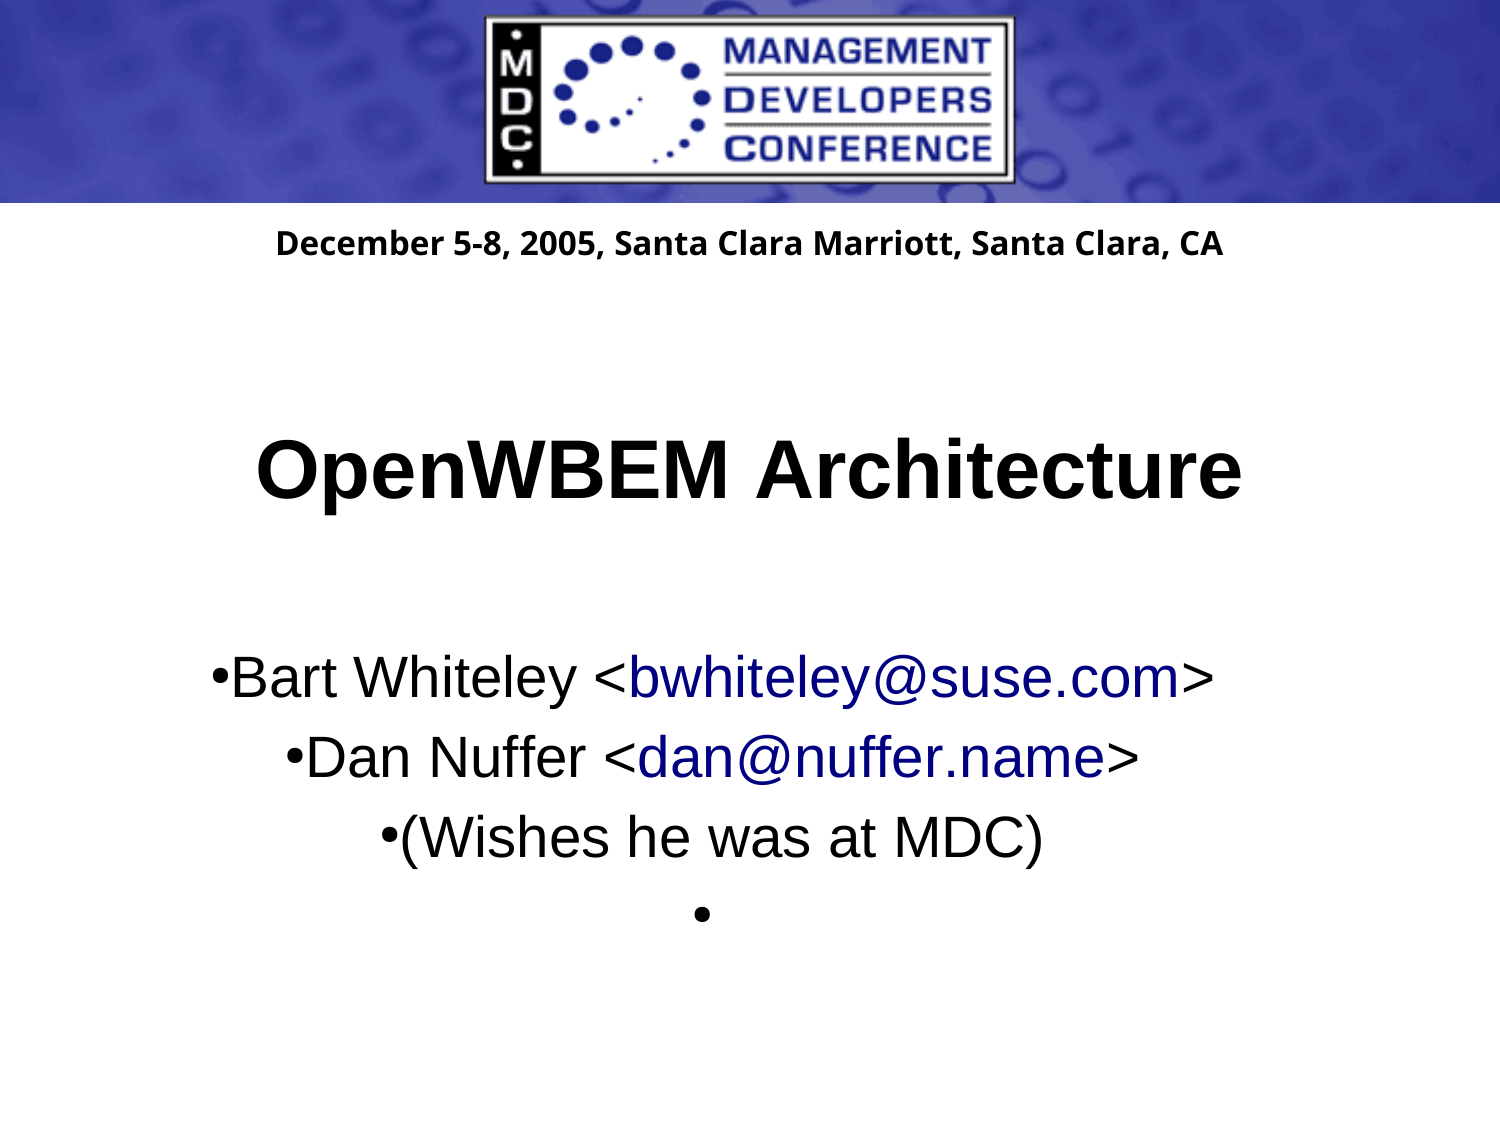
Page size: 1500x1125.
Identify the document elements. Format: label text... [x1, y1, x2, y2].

title OpenWBEM Architecture [112, 349, 1388, 591]
picture [0, 0, 1500, 203]
subtitle Bart Whiteley <bwhiteley@suse.com> Dan Nuffer <dan@nuffer.name> (Wishes he was at MDC) [112, 637, 1313, 957]
